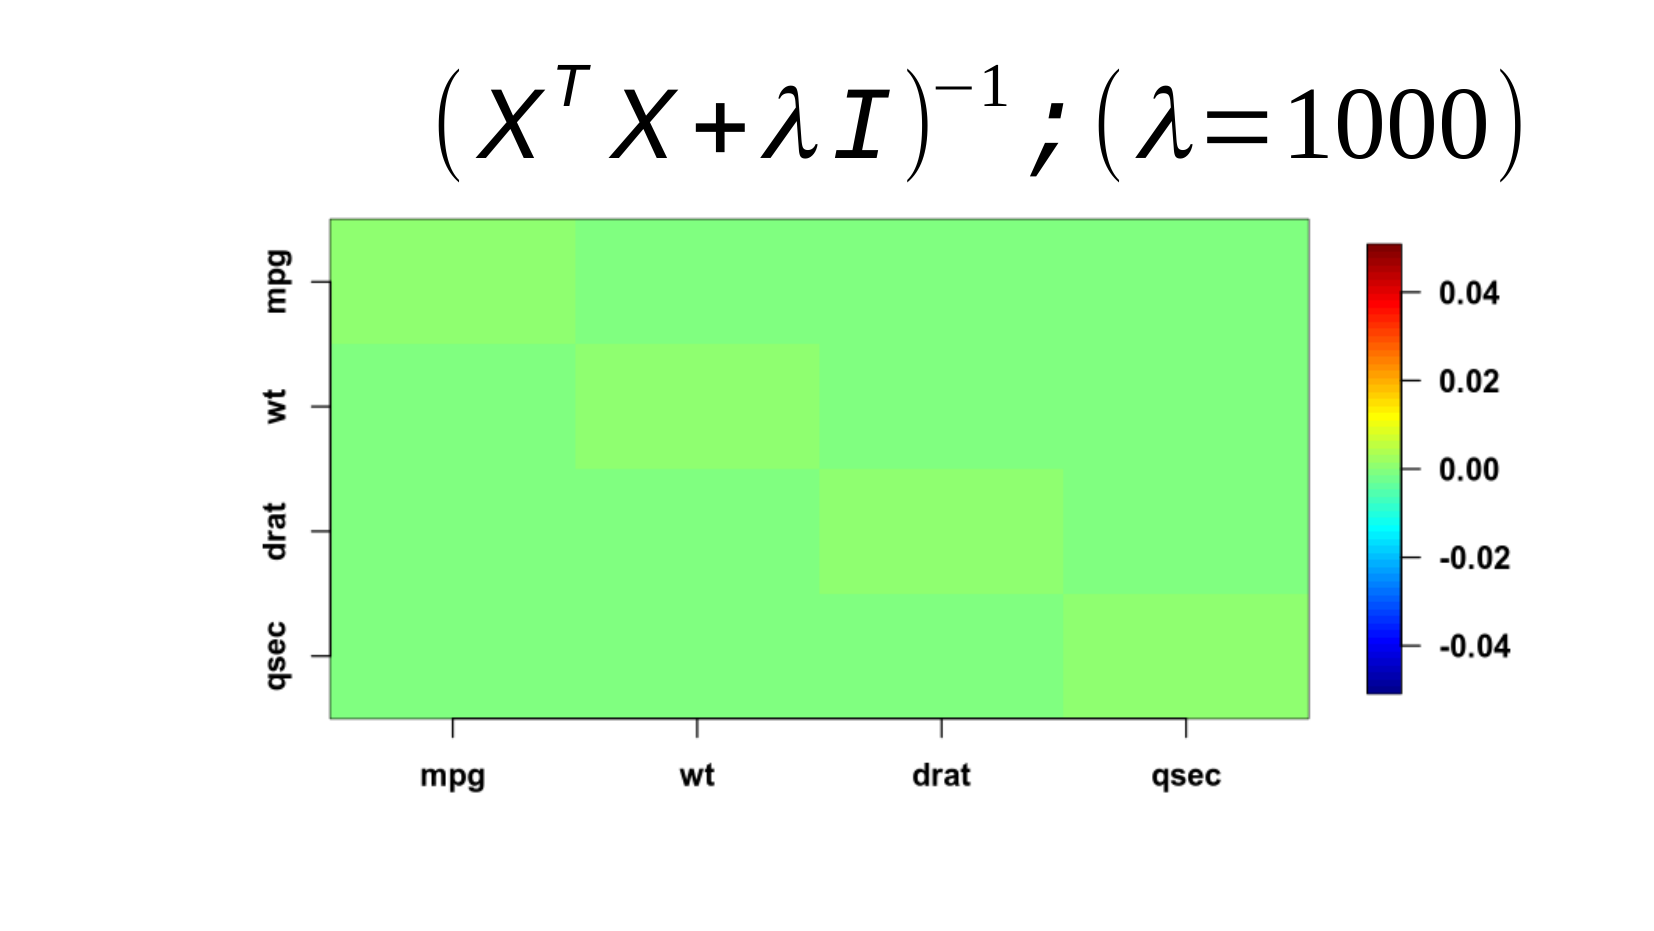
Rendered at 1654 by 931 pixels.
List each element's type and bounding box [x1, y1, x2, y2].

picture [177, 188, 1545, 911]
chart [424, 50, 1537, 188]
